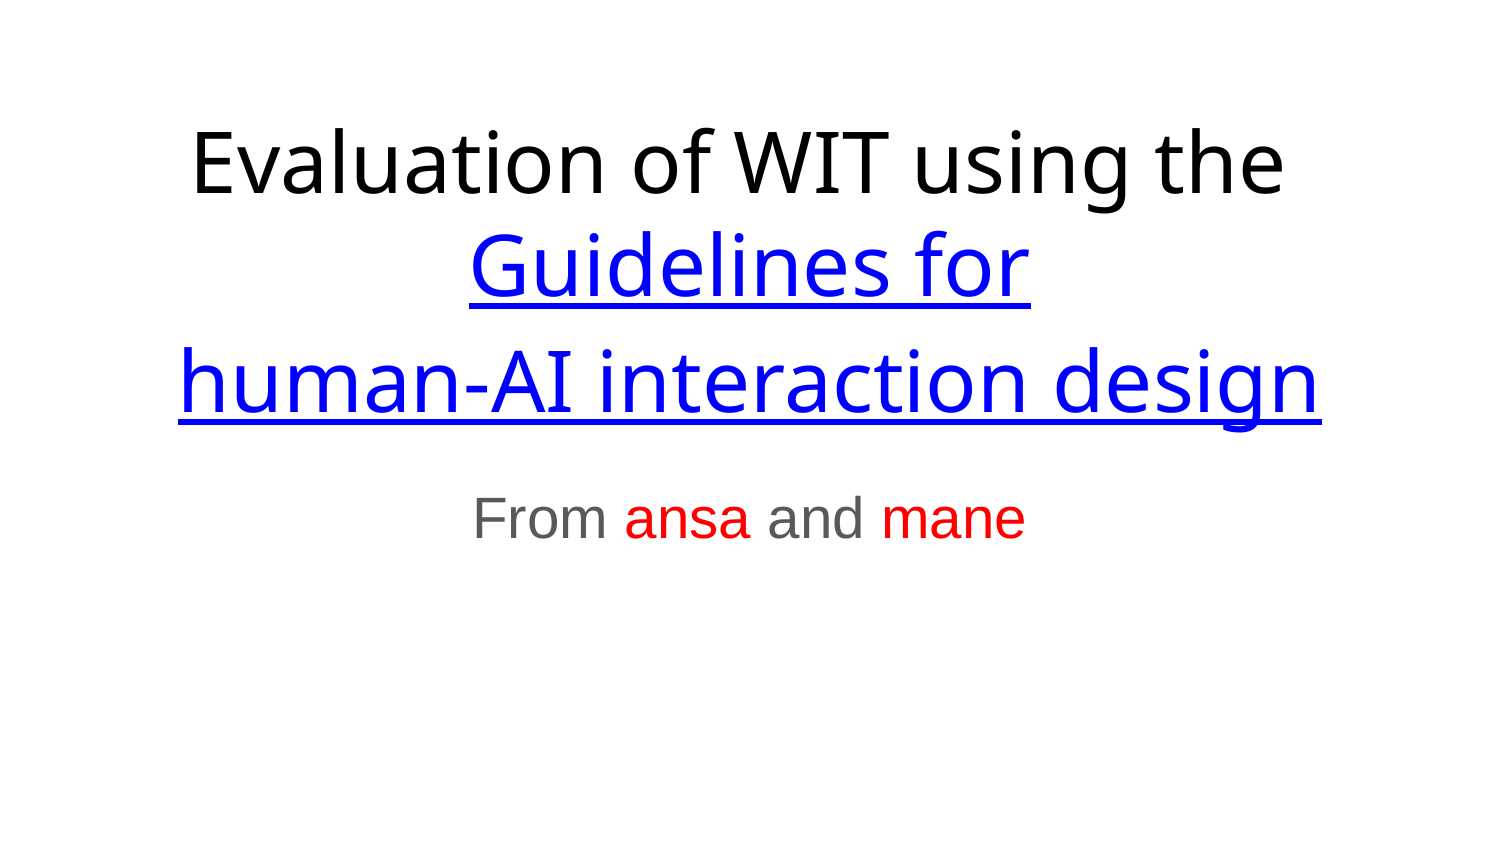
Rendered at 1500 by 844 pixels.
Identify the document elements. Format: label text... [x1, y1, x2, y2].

text_box Evaluation of WIT using the Guidelines for human-AI interaction design [51, 122, 1449, 459]
text_box From ansa and mane [51, 464, 1449, 595]
